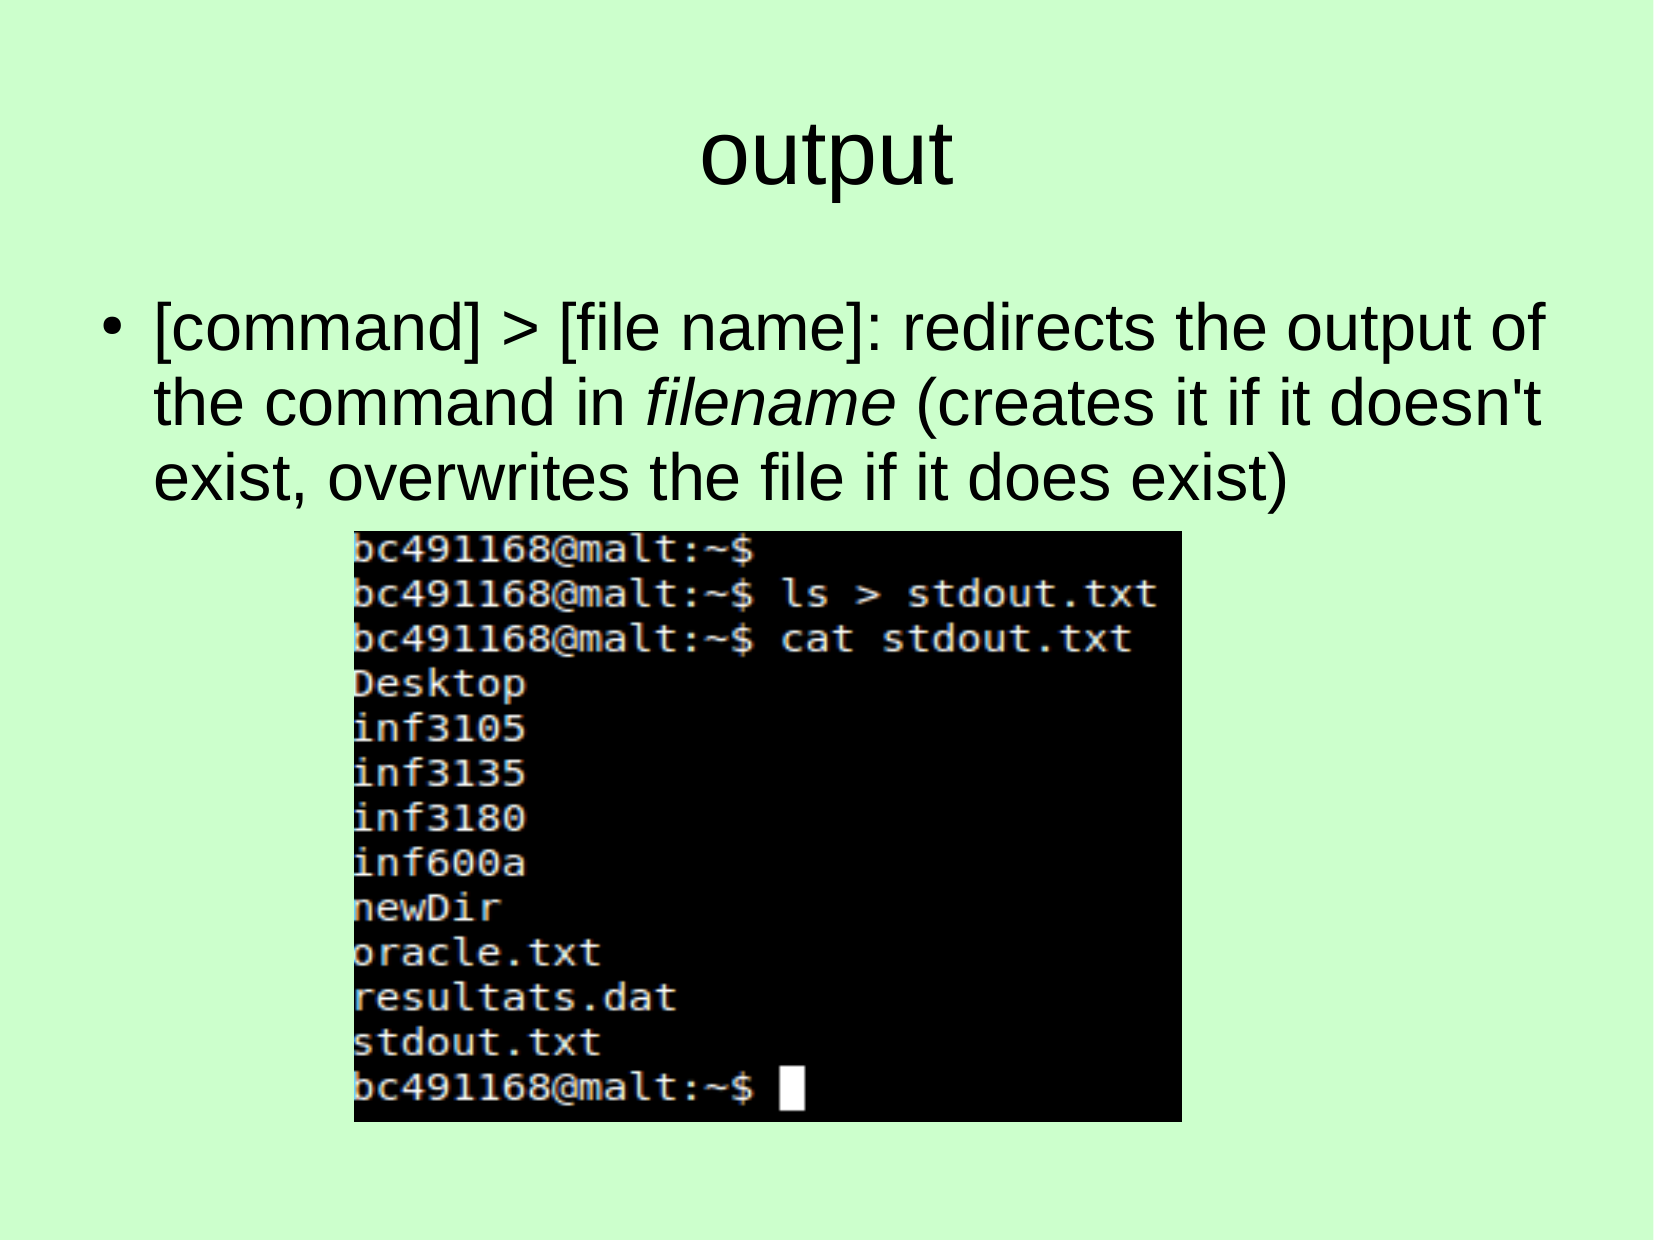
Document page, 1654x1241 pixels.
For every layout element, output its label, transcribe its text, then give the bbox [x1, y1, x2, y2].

list [command] > [file name]: redirects the output of the command in filename (creates it if it doesn't exist, overwrites the file if it does exist) [82, 290, 1571, 1010]
picture [354, 531, 1182, 1123]
title output [82, 49, 1571, 257]
